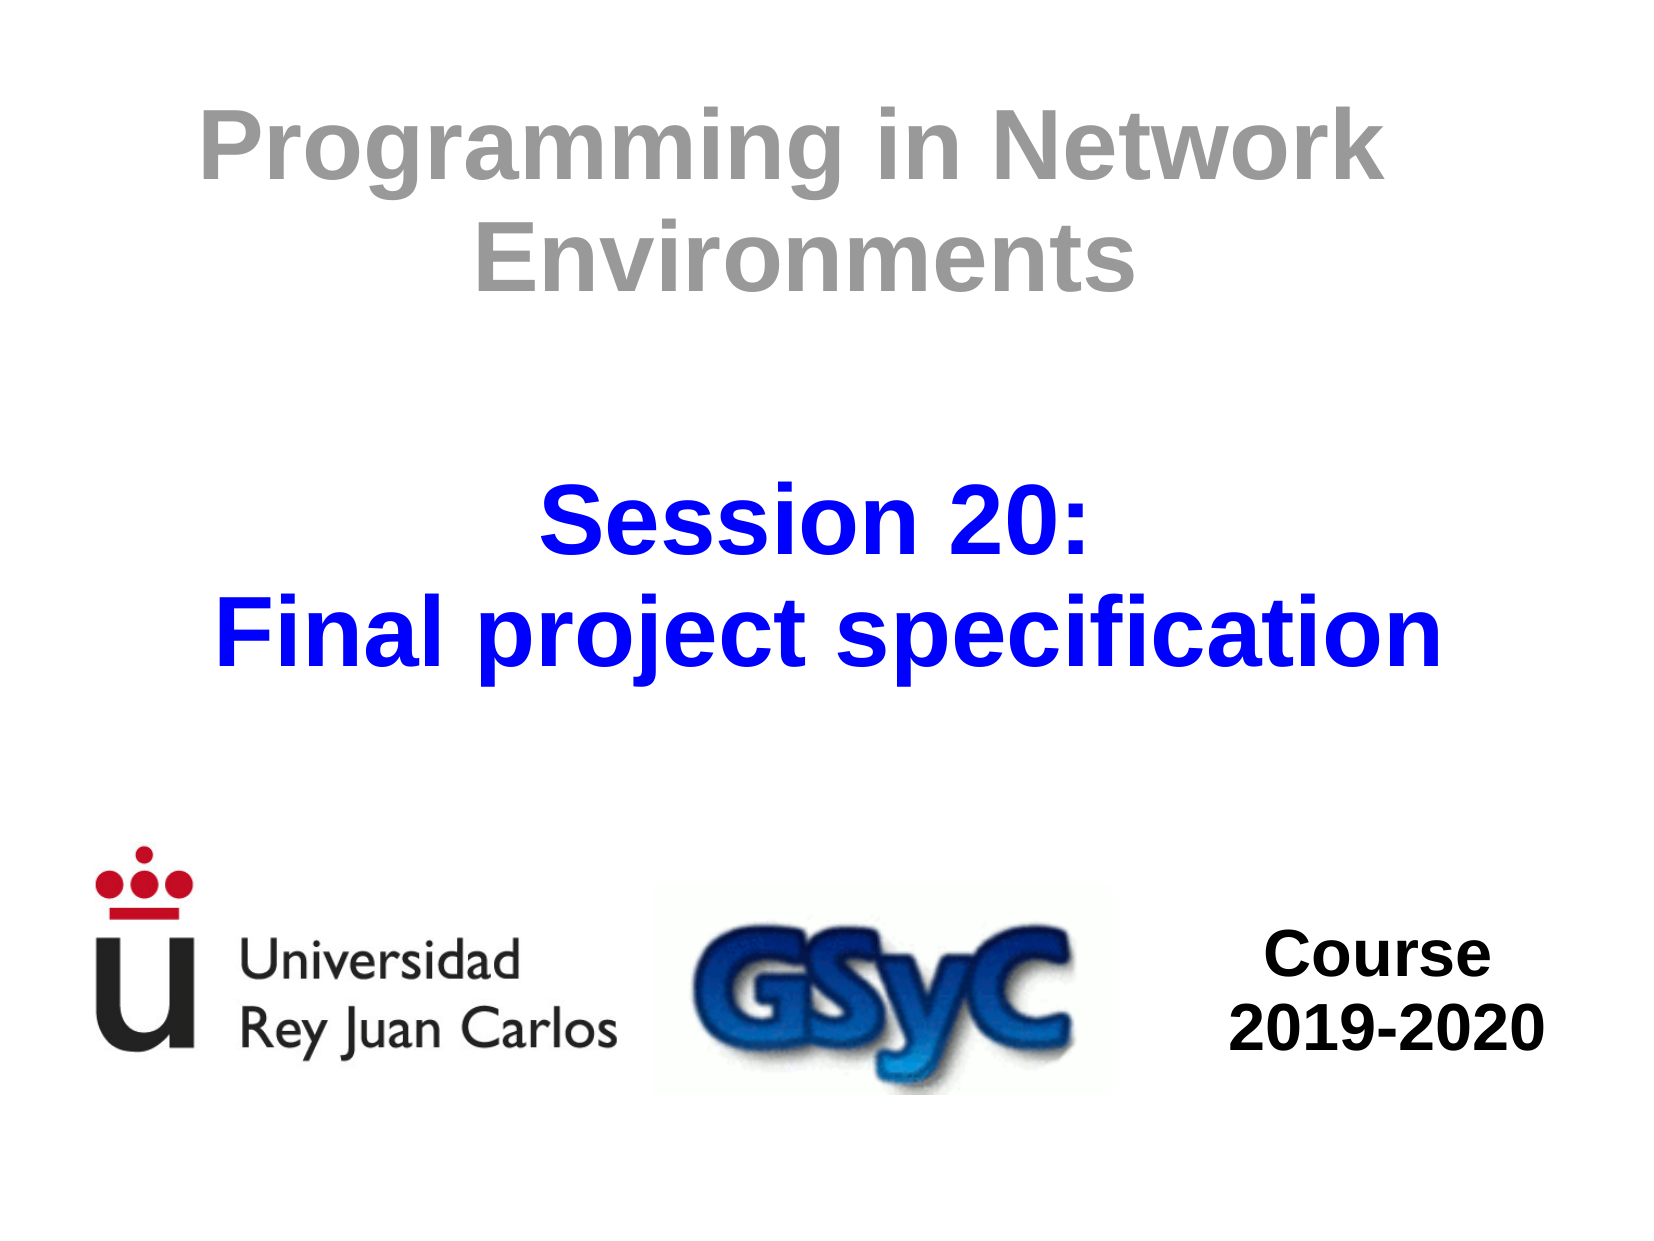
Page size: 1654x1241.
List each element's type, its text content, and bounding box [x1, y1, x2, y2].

picture [653, 884, 1111, 1096]
title Programming in Network Environments [120, 75, 1491, 327]
title Course 2019-2020 [1185, 915, 1591, 1066]
picture [61, 824, 646, 1081]
title Session 20: Final project specification [144, 450, 1516, 702]
